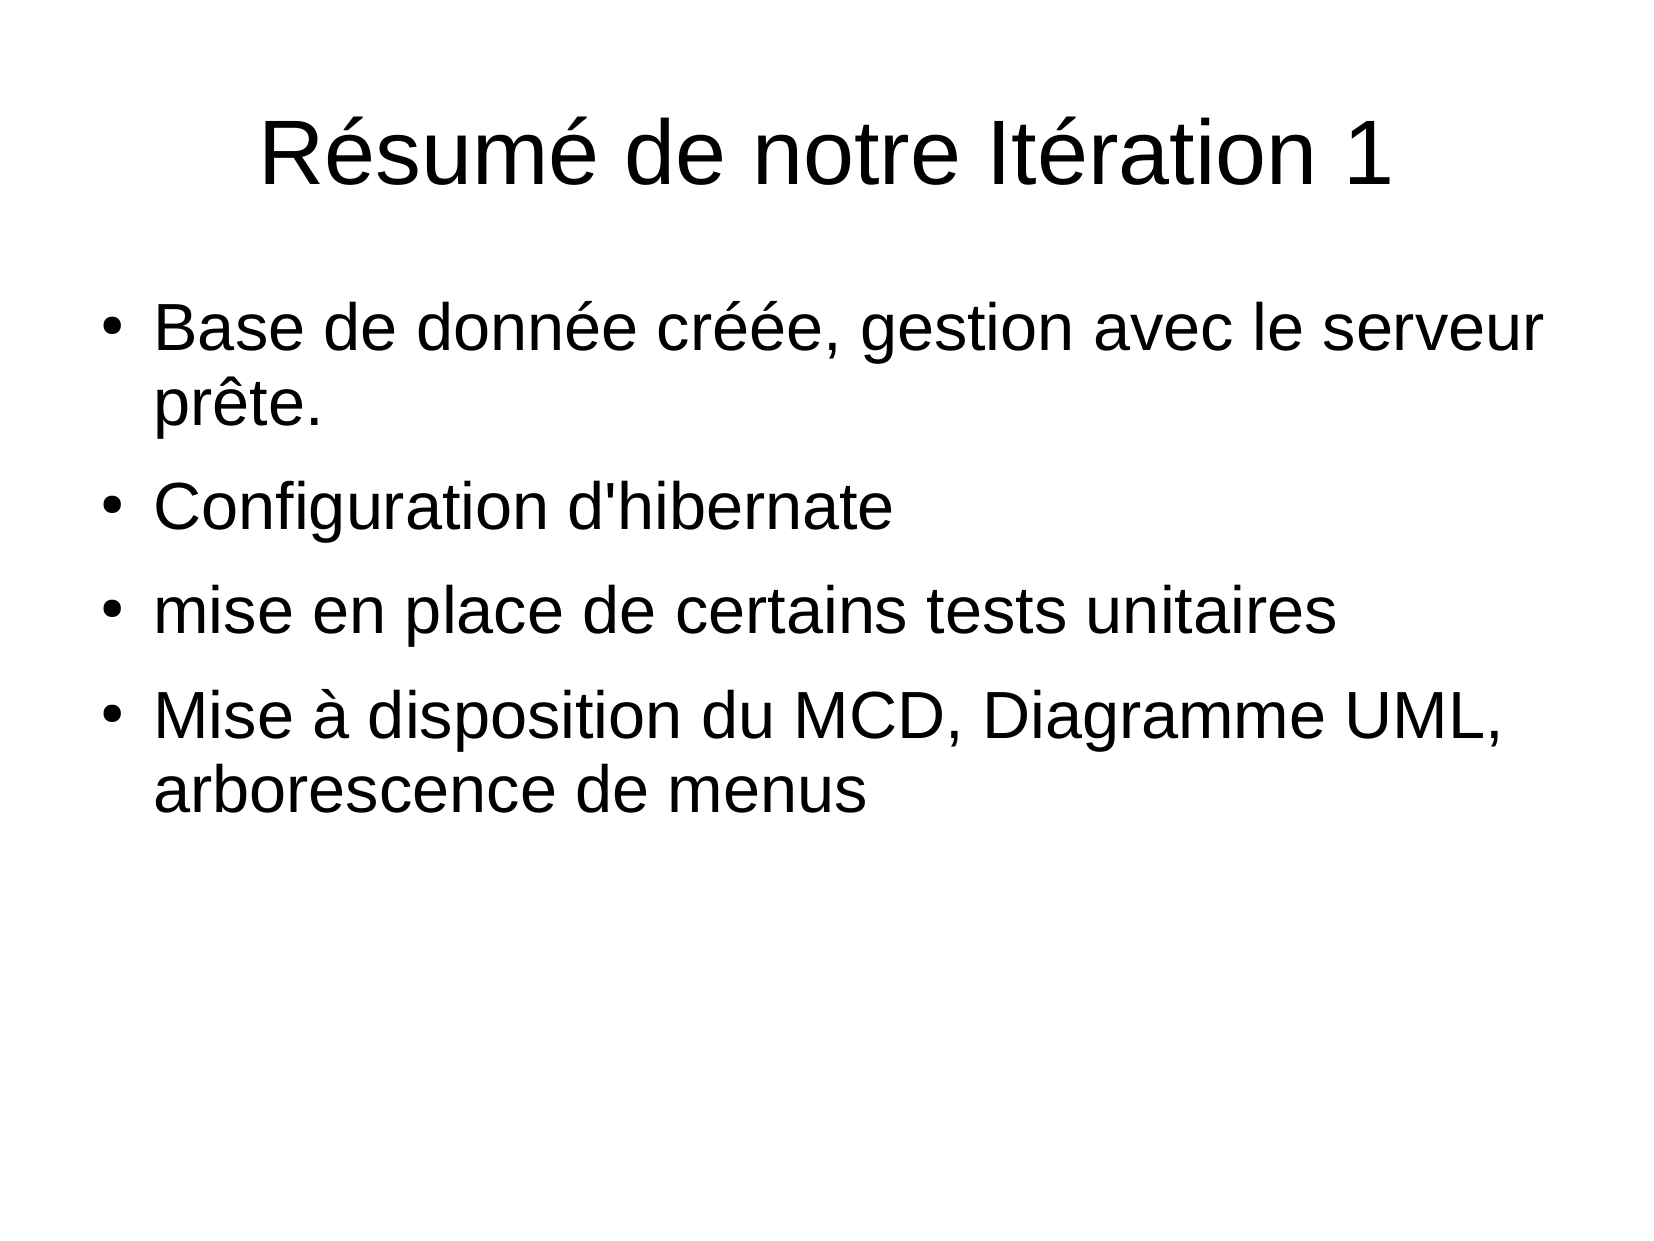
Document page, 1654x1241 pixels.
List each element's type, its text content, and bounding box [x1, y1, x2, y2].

list Base de donnée créée, gestion avec le serveur prête. Configuration d'hibernate mise en place de certains tests unitaires Mise à disposition du MCD, Diagramme UML, arborescence de menus [82, 290, 1571, 1109]
title Résumé de notre Itération 1 [82, 49, 1571, 257]
